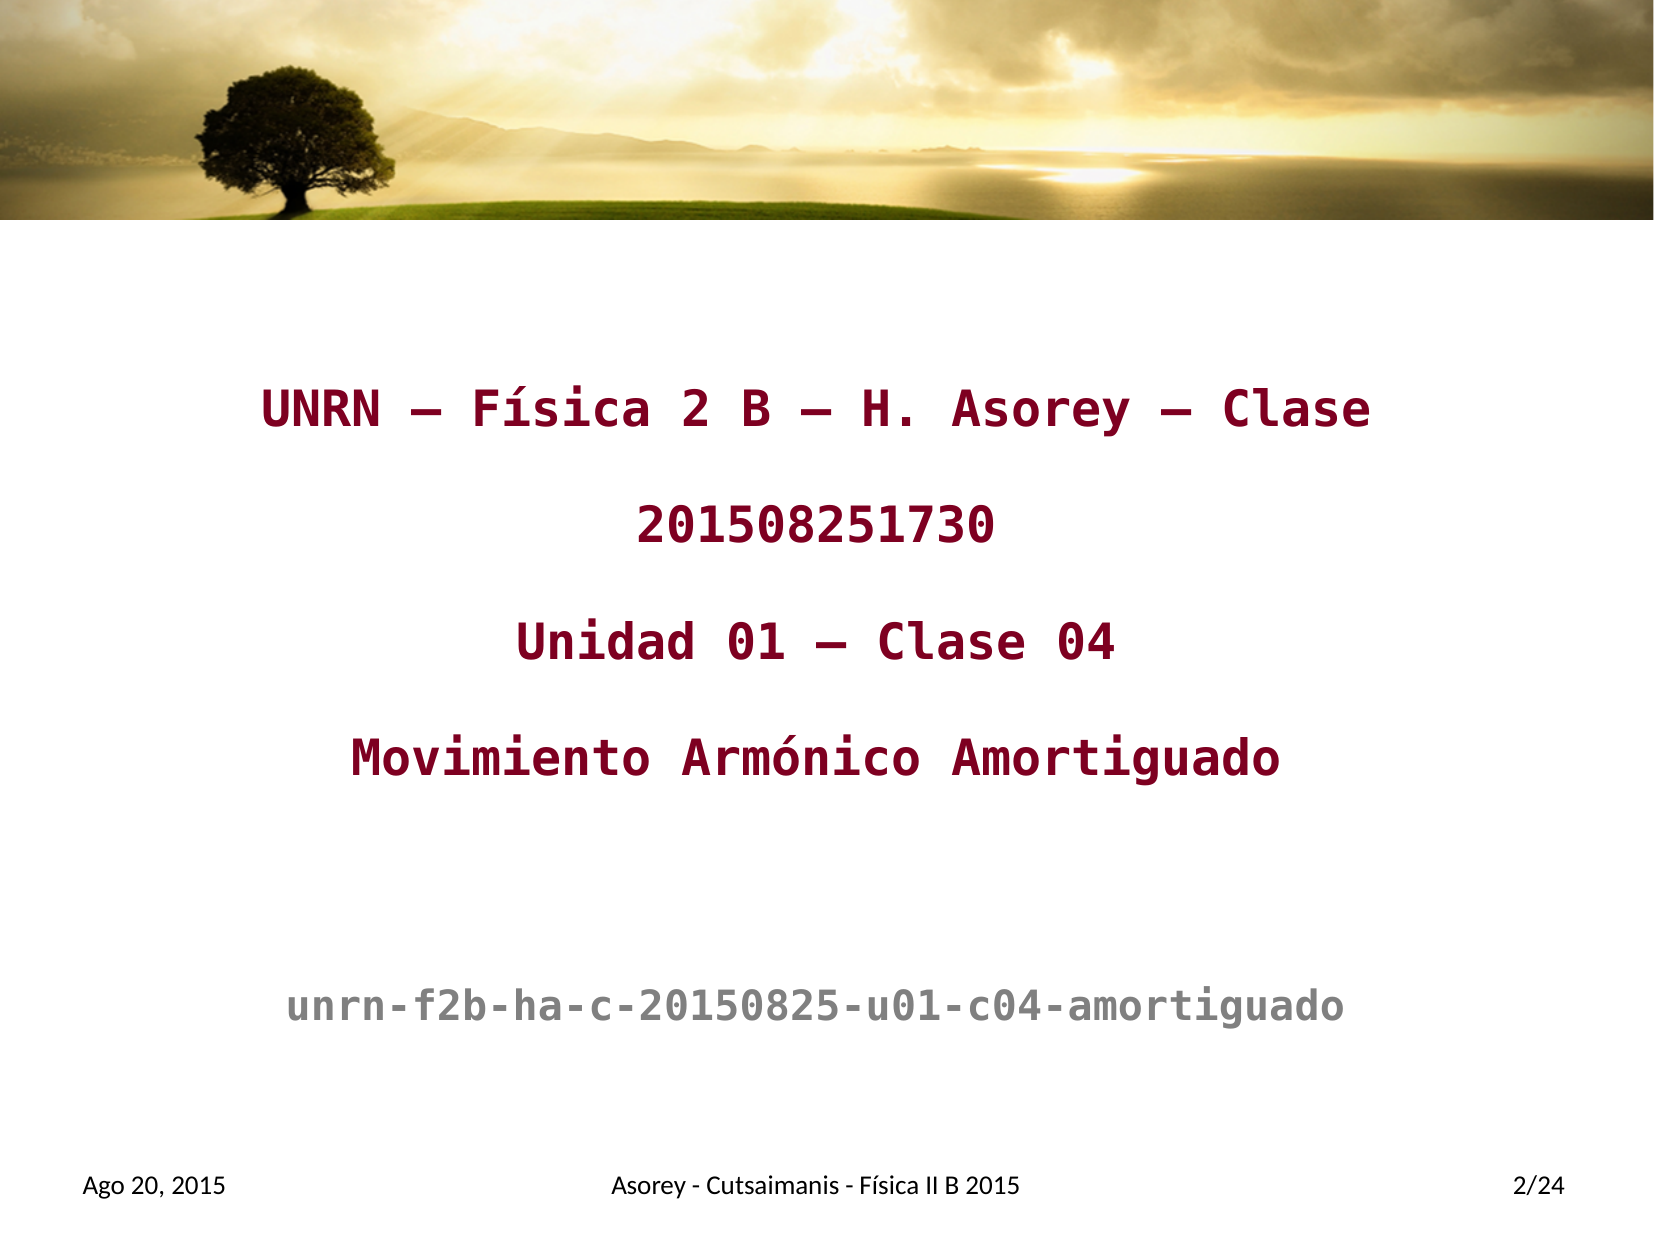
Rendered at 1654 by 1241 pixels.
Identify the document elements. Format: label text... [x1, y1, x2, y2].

subtitle UNRN – Física 2 B – H. Asorey – Clase 201508251730 Unidad 01 – Clase 04 Movimiento Armónico Amortiguado unrn-f2b-ha-c-20150825-u01-c04-amortiguado [71, 255, 1561, 1156]
picture [0, 0, 1654, 220]
